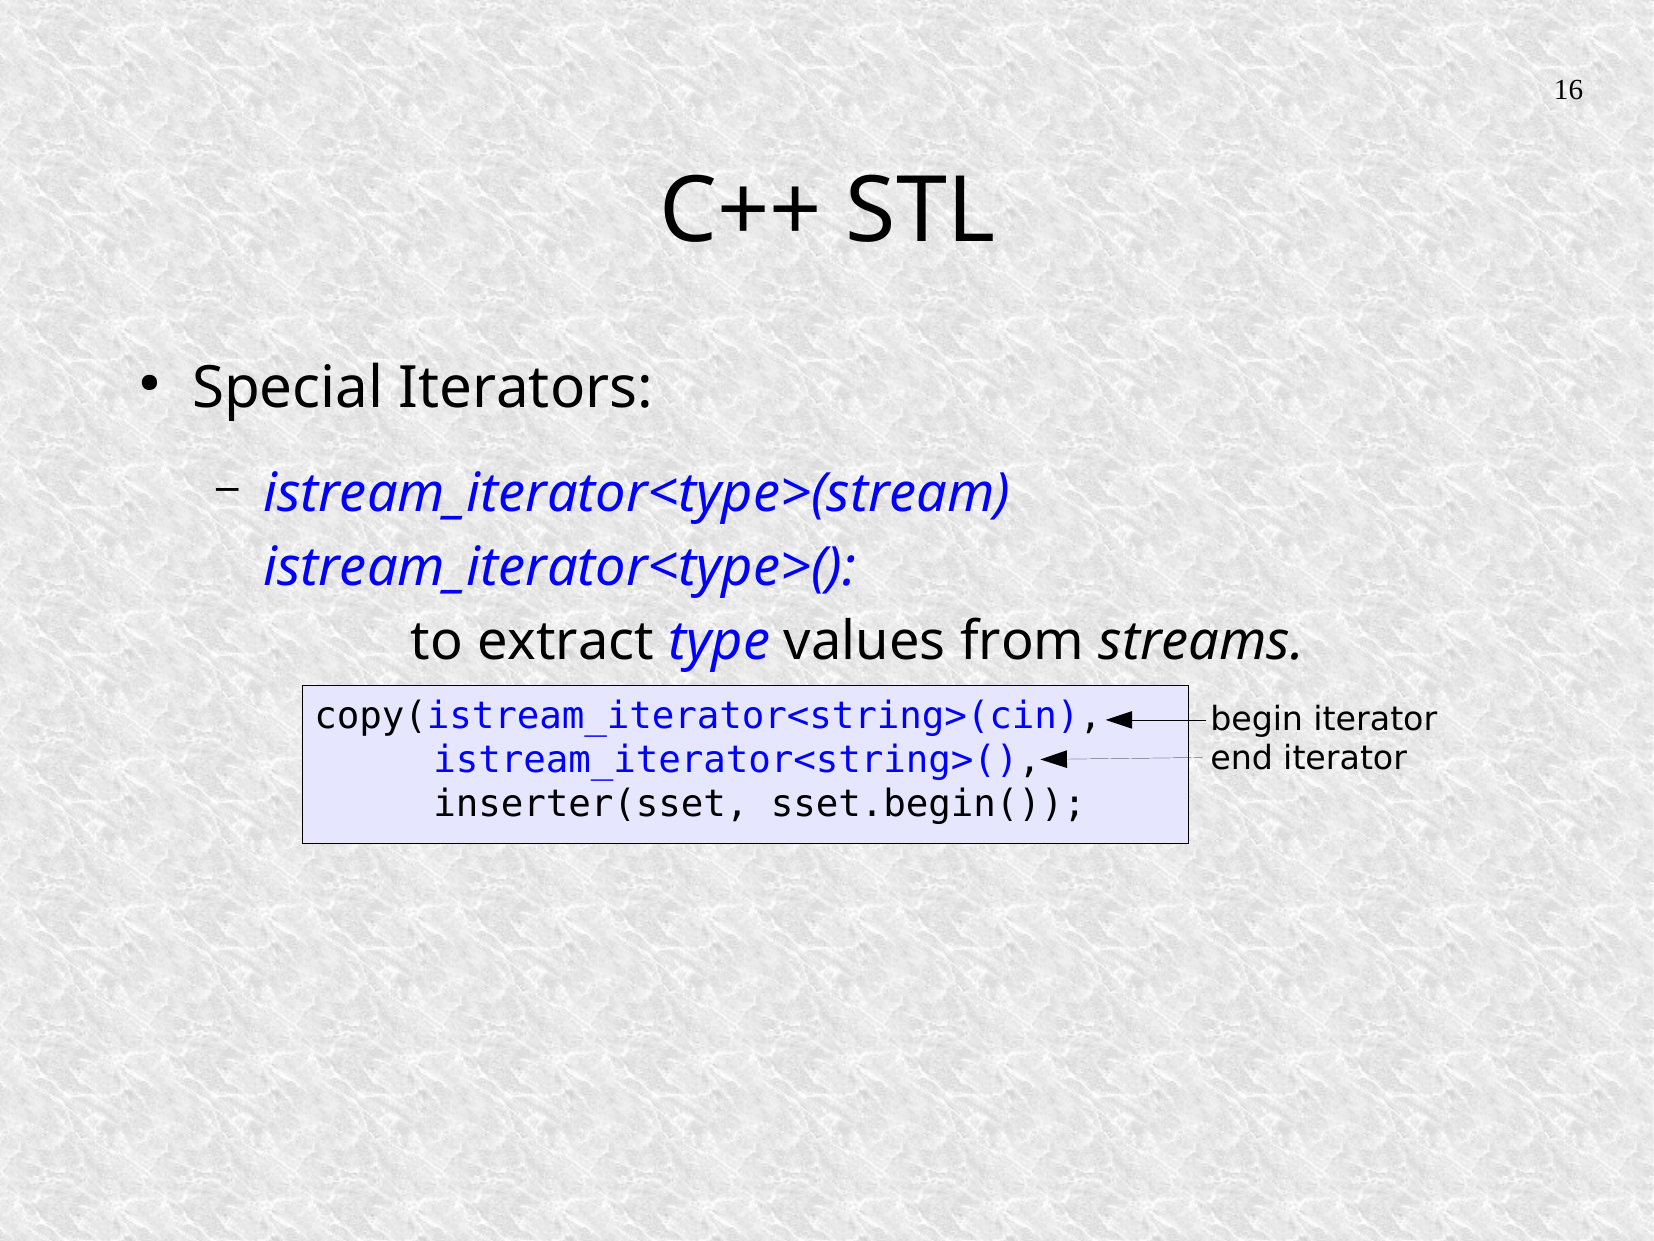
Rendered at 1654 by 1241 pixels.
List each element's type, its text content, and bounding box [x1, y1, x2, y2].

title C++ STL [121, 102, 1534, 311]
list Special Iterators: istream_iterator<type>(stream) istream_iterator<type>(): to extract type values from streams. [121, 344, 1534, 1127]
picture [0, 0, 1654, 1241]
text_box begin iterator end iterator [1210, 700, 1438, 778]
text_box copy(istream_iterator<string>(cin), istream_iterator<string>(), inserter(sset, sset.begin()); [314, 694, 1125, 831]
